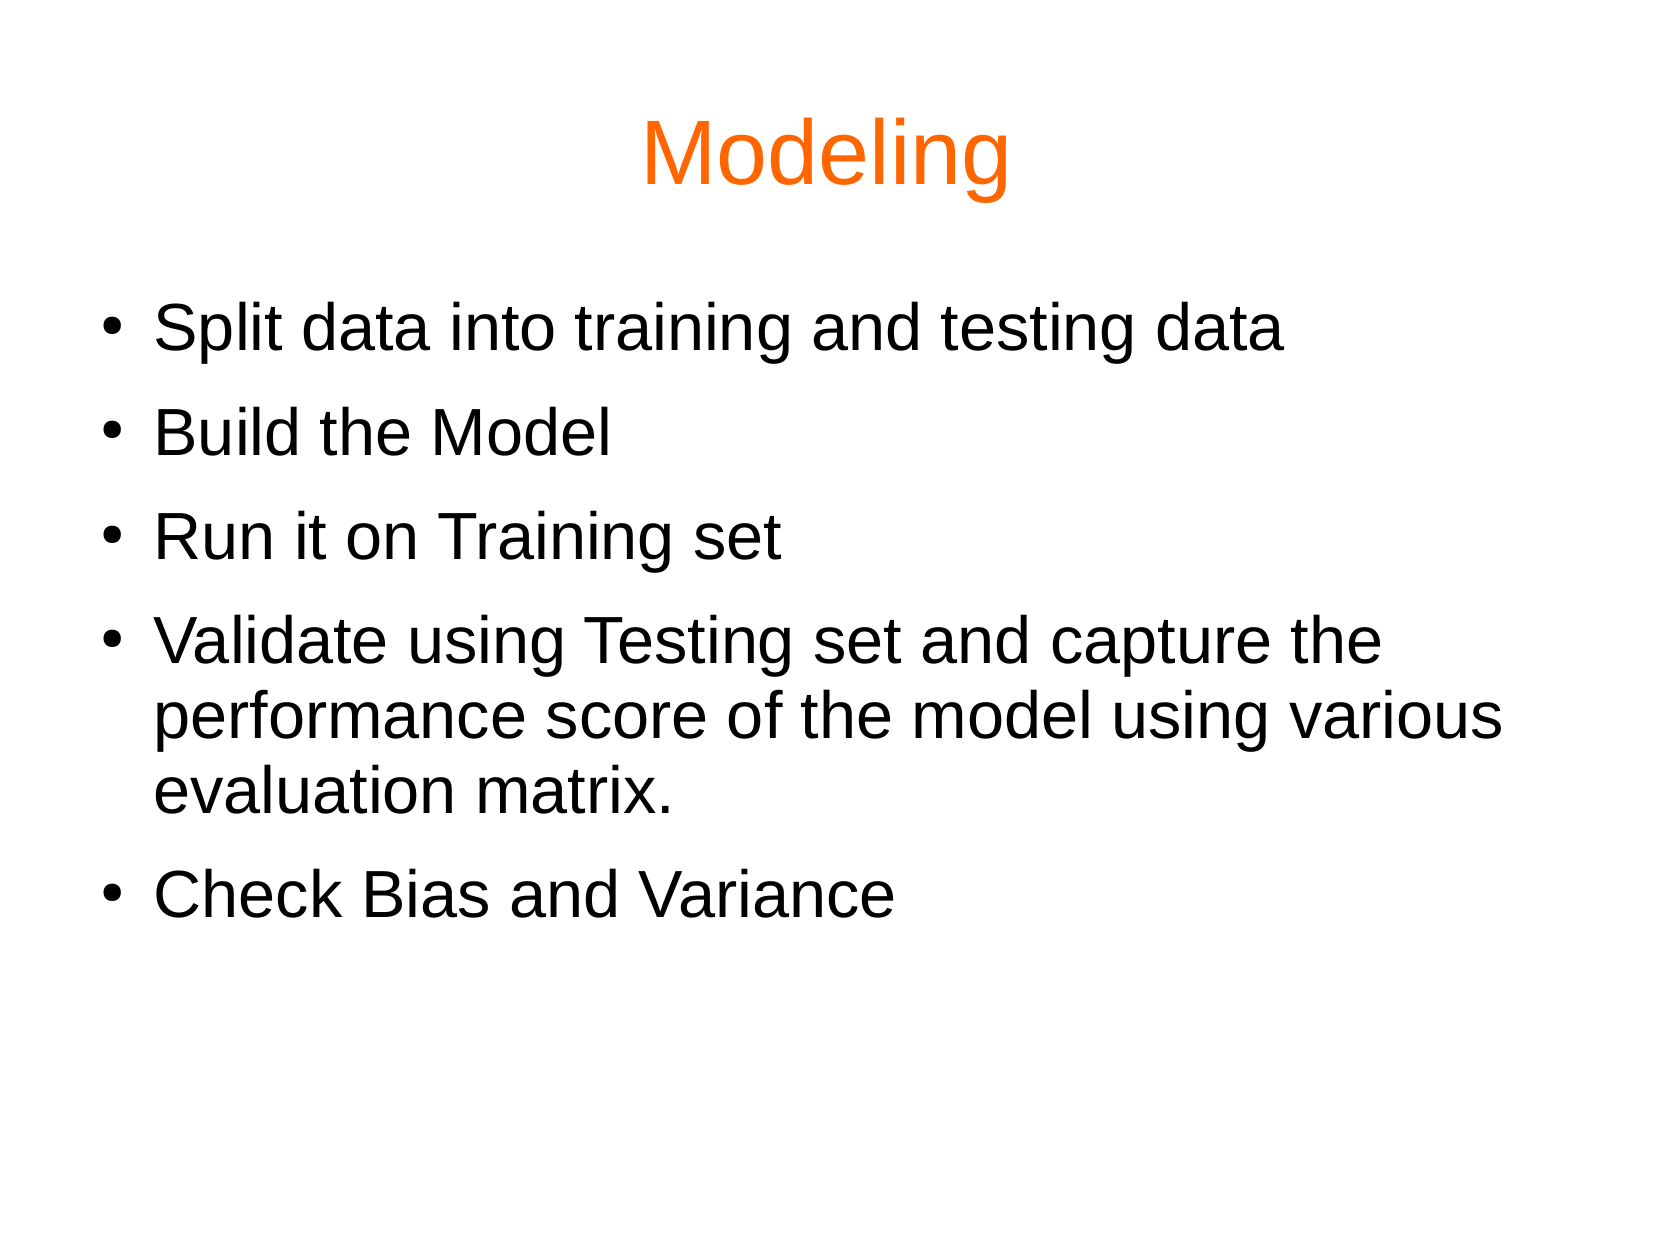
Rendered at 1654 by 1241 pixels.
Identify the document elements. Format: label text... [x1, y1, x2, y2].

title Modeling [82, 49, 1571, 257]
list Split data into training and testing data Build the Model Run it on Training set Validate using Testing set and capture the performance score of the model using various evaluation matrix. Check Bias and Variance [82, 290, 1571, 1010]
